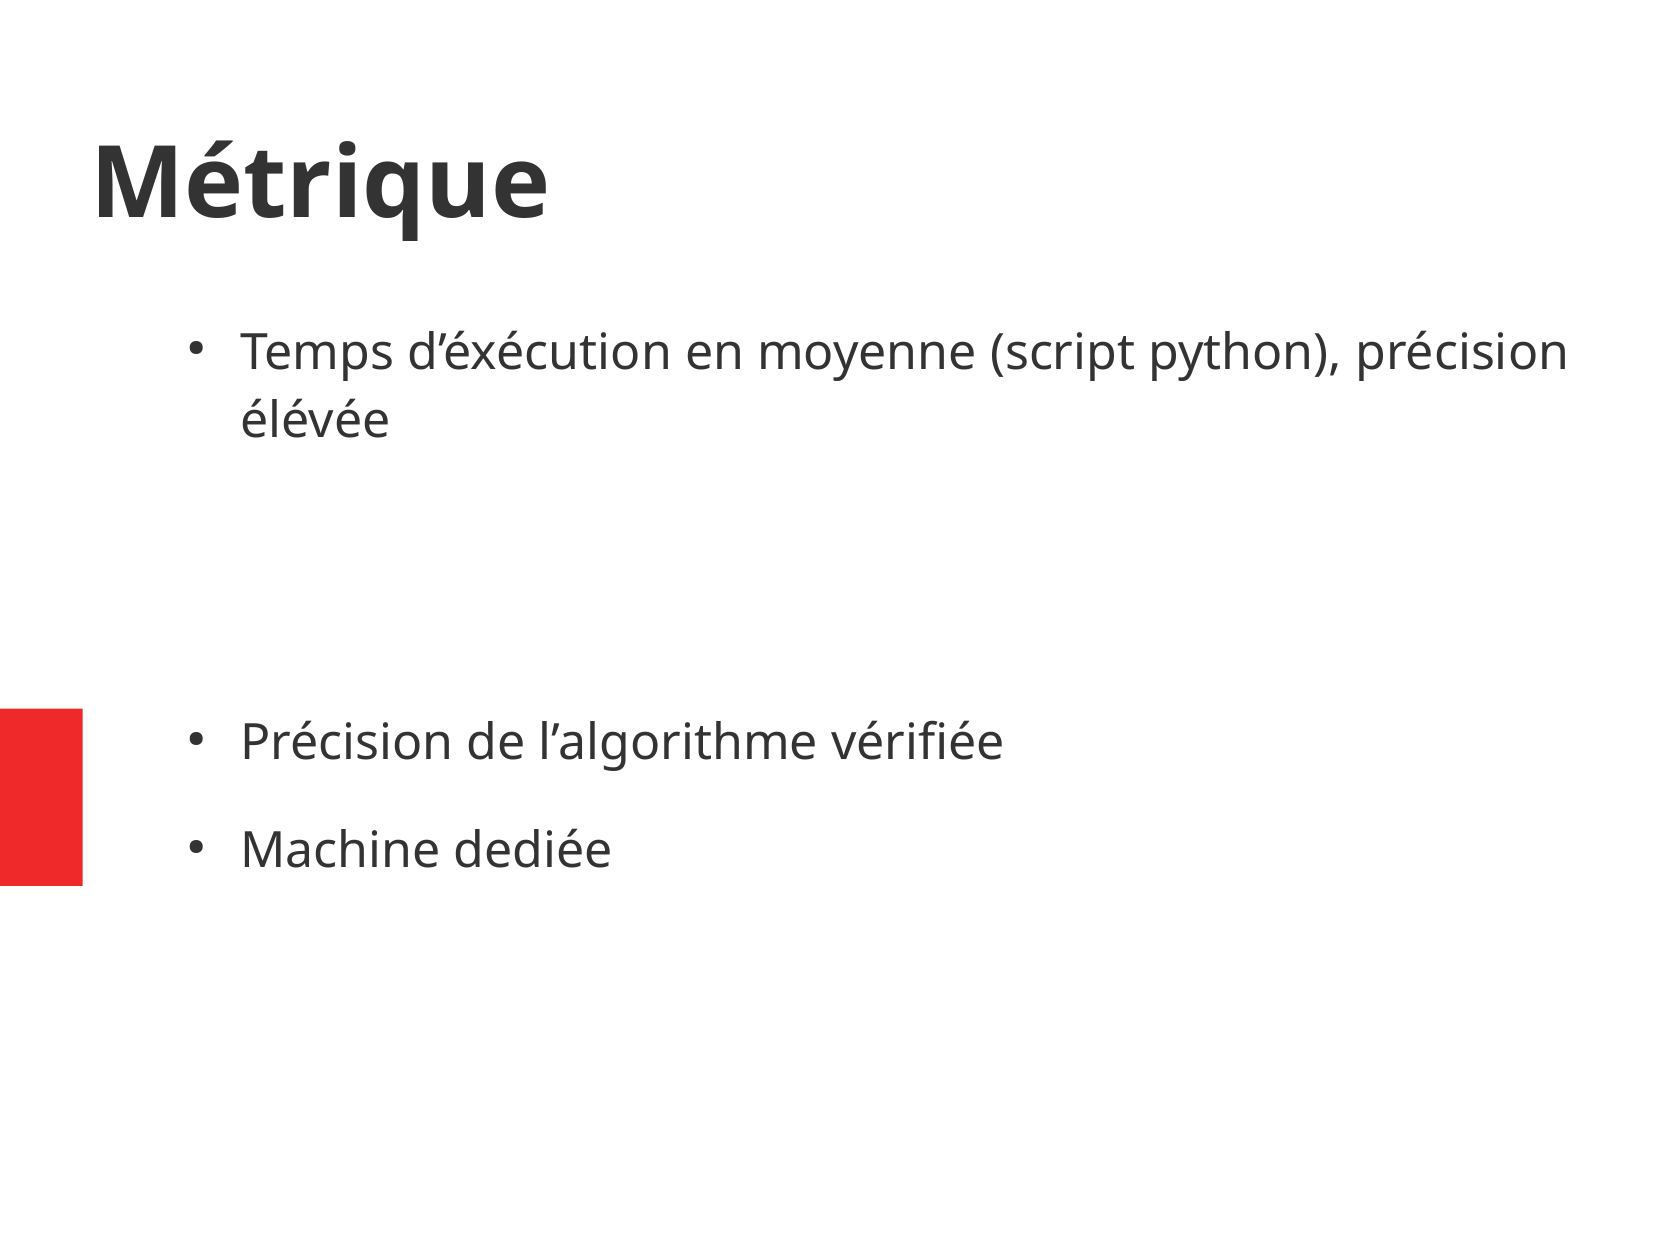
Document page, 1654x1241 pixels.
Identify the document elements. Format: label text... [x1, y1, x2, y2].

title Métrique [90, 60, 1496, 297]
list Temps d’éxécution en moyenne (script python), précision élévée Précision de l’algorithme vérifiée Machine dediée [169, 315, 1576, 1036]
